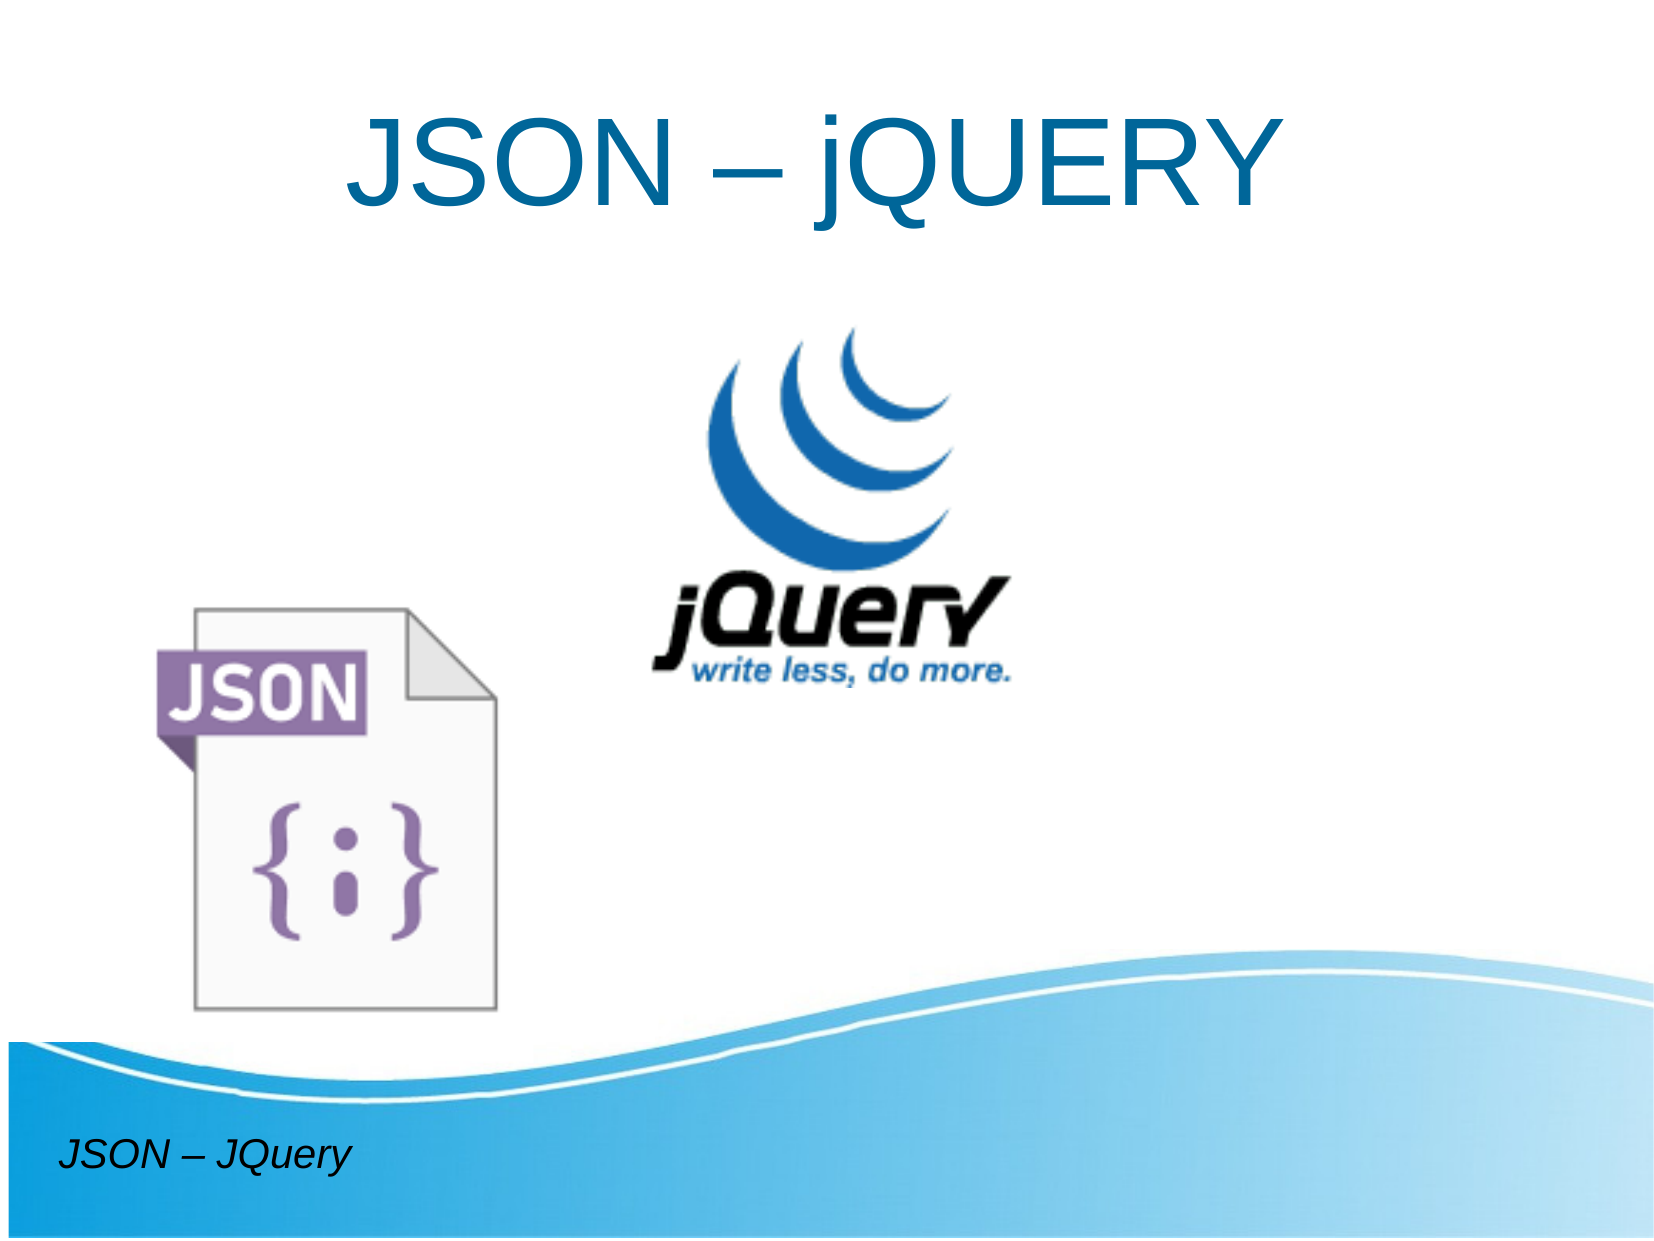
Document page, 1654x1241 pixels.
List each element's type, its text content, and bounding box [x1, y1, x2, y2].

title JSON – jQUERY [88, 58, 1577, 266]
picture [1, 323, 1654, 1238]
